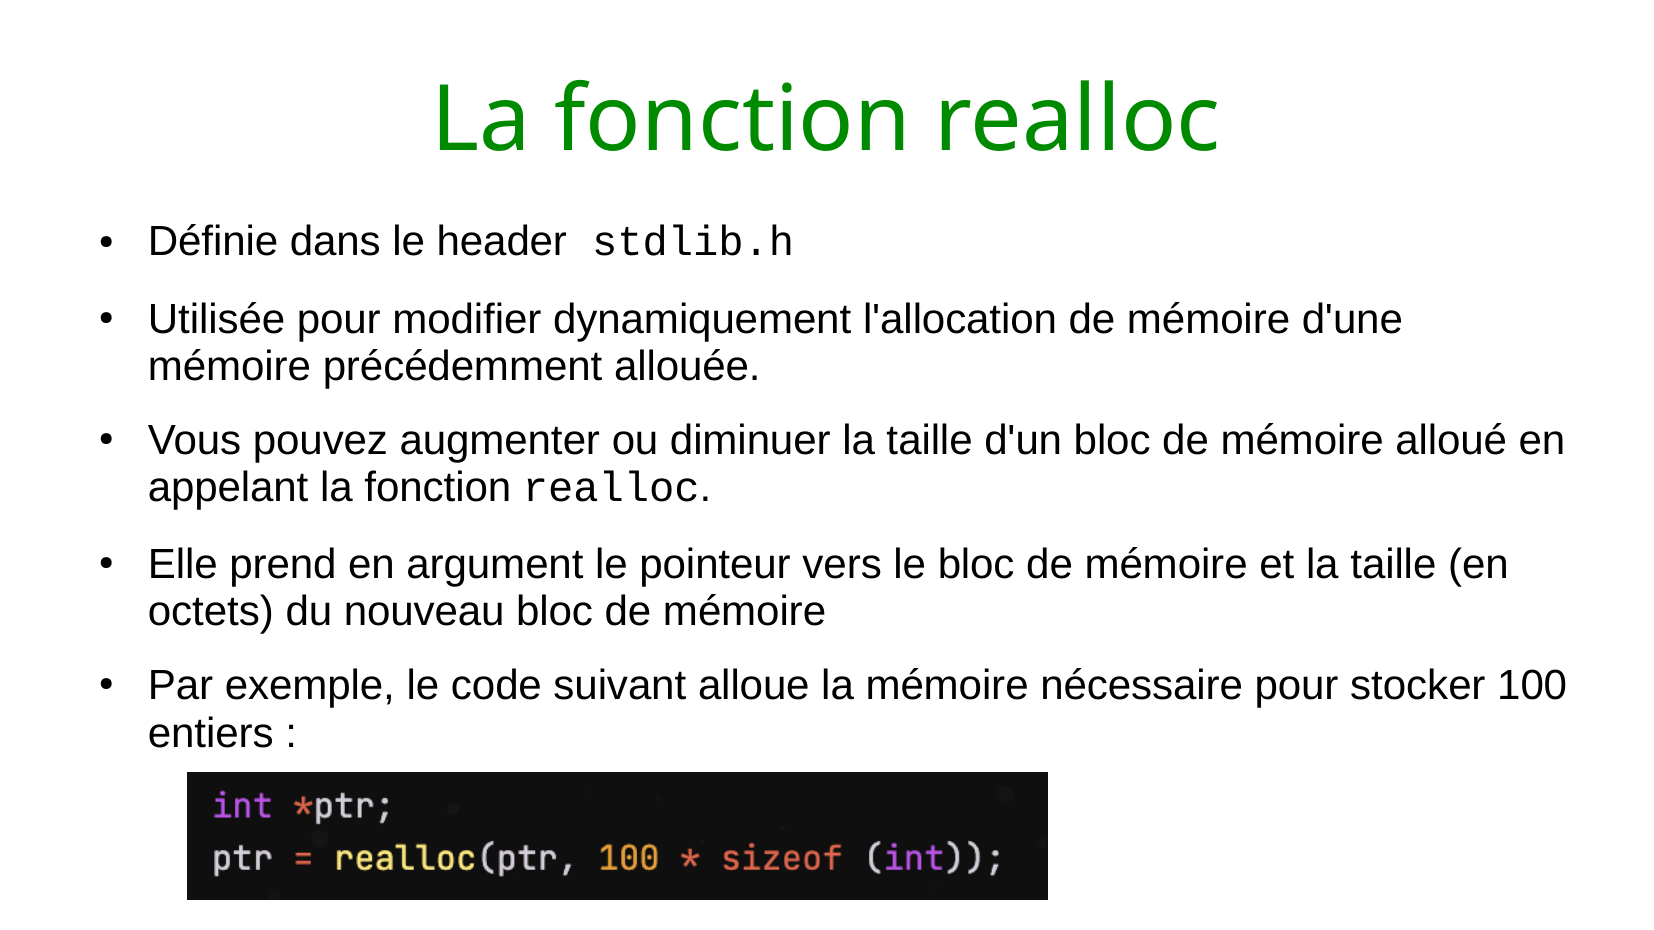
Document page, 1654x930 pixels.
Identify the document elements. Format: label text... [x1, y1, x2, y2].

list Définie dans le header stdlib.h Utilisée pour modifier dynamiquement l'allocation de mémoire d'une mémoire précédemment allouée. Vous pouvez augmenter ou diminuer la taille d'un bloc de mémoire alloué en appelant la fonction realloc. Elle prend en argument le pointeur vers le bloc de mémoire et la taille (en octets) du nouveau bloc de mémoire Par exemple, le code suivant alloue la mémoire nécessaire pour stocker 100 entiers : [82, 217, 1571, 757]
picture [187, 772, 1048, 901]
title La fonction realloc [82, 37, 1571, 193]
